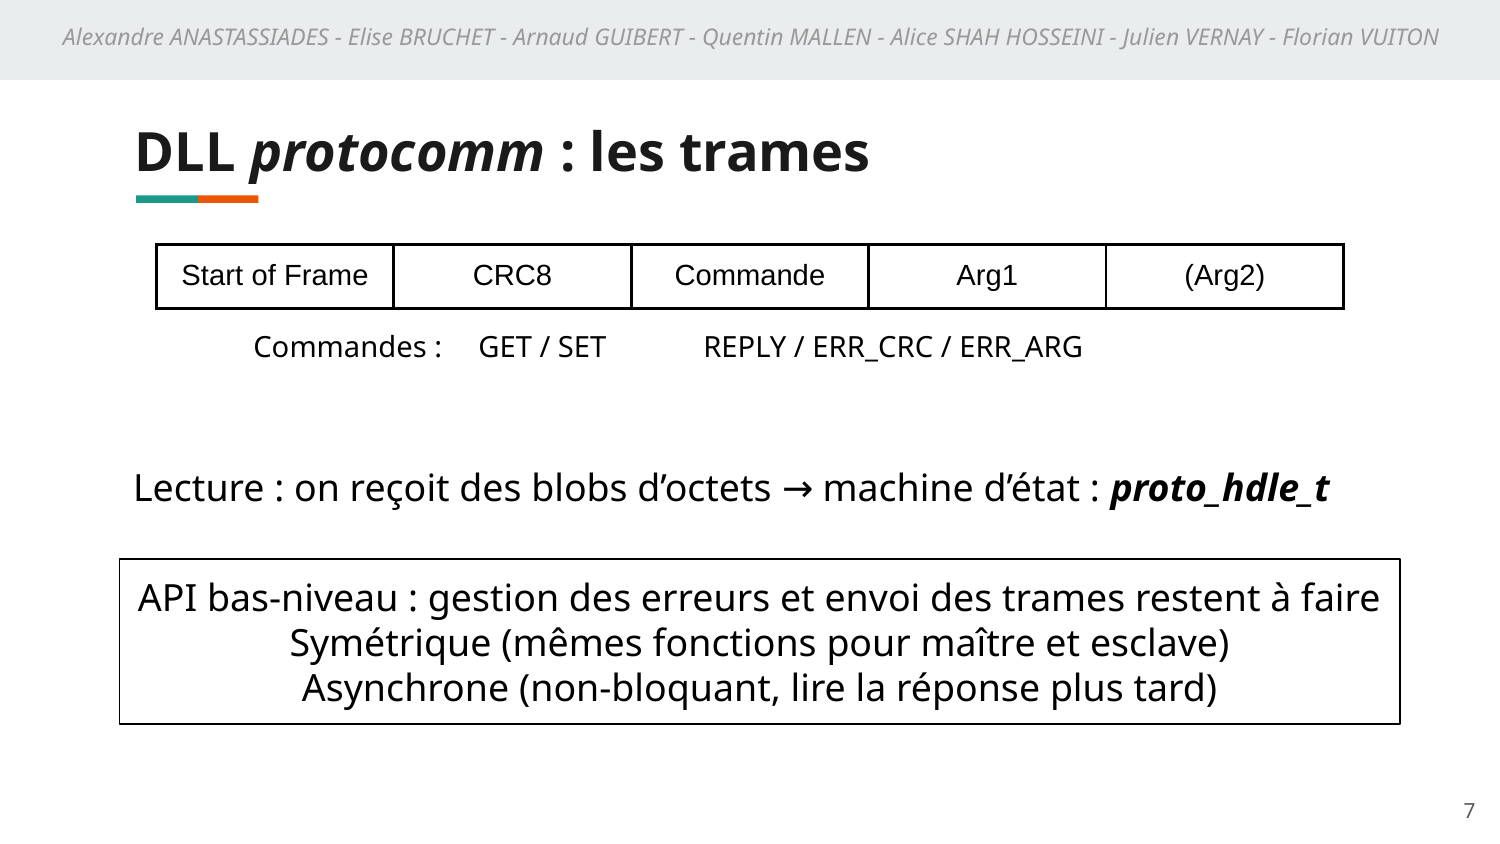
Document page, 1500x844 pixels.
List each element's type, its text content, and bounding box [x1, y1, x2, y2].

text_box Commandes : GET / SET REPLY / ERR_CRC / ERR_ARG [238, 312, 1121, 378]
table_header Commande [633, 246, 867, 307]
text_box API bas-niveau : gestion des erreurs et envoi des trames restent à faire Symétrique (mêmes fonctions pour maître et esclave) Asynchrone (non-bloquant, lire la réponse plus tard) [119, 559, 1401, 725]
table_header (Arg2) [1107, 246, 1342, 307]
slide_number <numéro> [1400, 779, 1491, 844]
text_box Alexandre ANASTASSIADES - Elise BRUCHET - Arnaud GUIBERT - Quentin MALLEN - Alice SHAH HOSSEINI - Julien VERNAY - Florian VUITON [11, 7, 1493, 67]
table_header CRC8 [395, 246, 630, 307]
table_header Arg1 [870, 246, 1105, 307]
table_header Start of Frame [158, 246, 392, 307]
text_box Lecture : on reçoit des blobs d’octets → machine d’état : proto_hdle_t [118, 448, 1477, 537]
title DLL protocomm : les trames [119, 102, 1381, 191]
